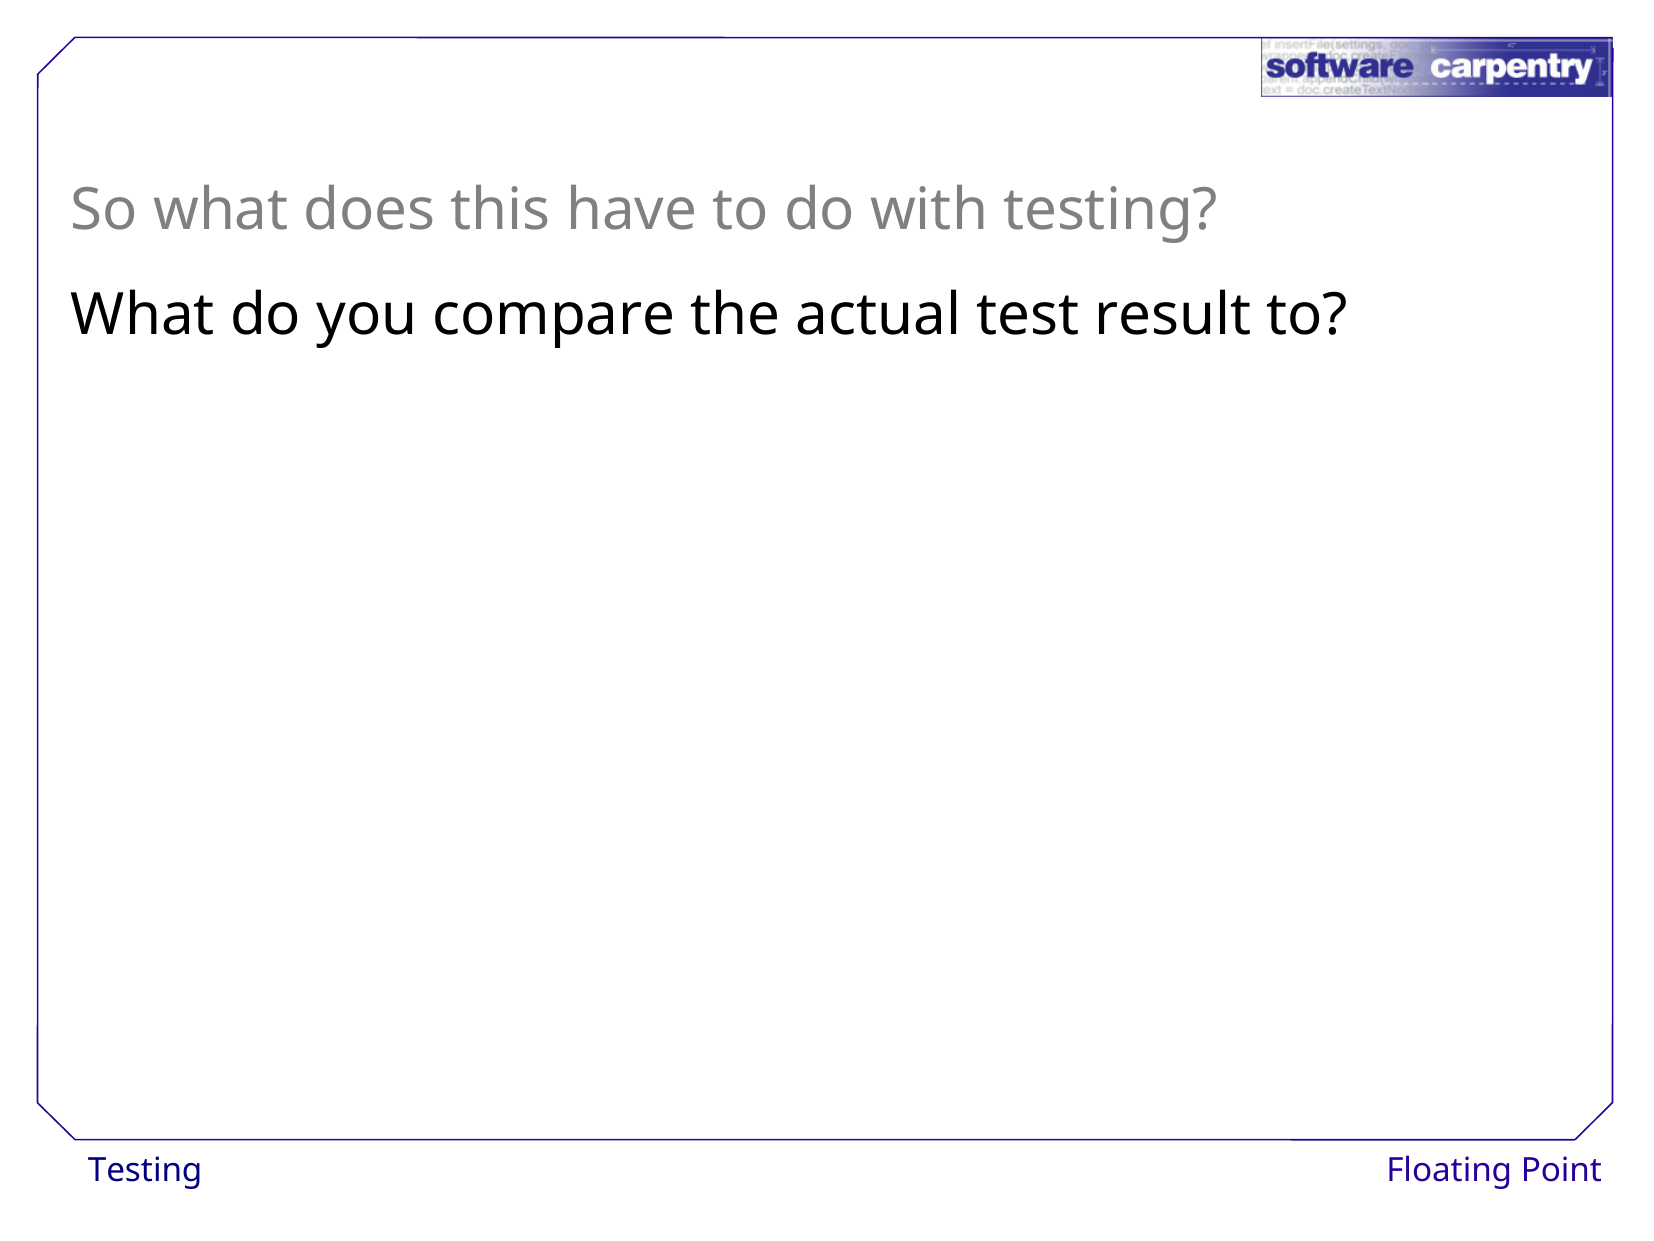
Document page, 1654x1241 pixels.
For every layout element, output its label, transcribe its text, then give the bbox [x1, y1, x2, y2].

picture [1261, 39, 1613, 97]
text_box So what does this have to do with testing? What do you compare the actual test result to? [56, 128, 1514, 354]
